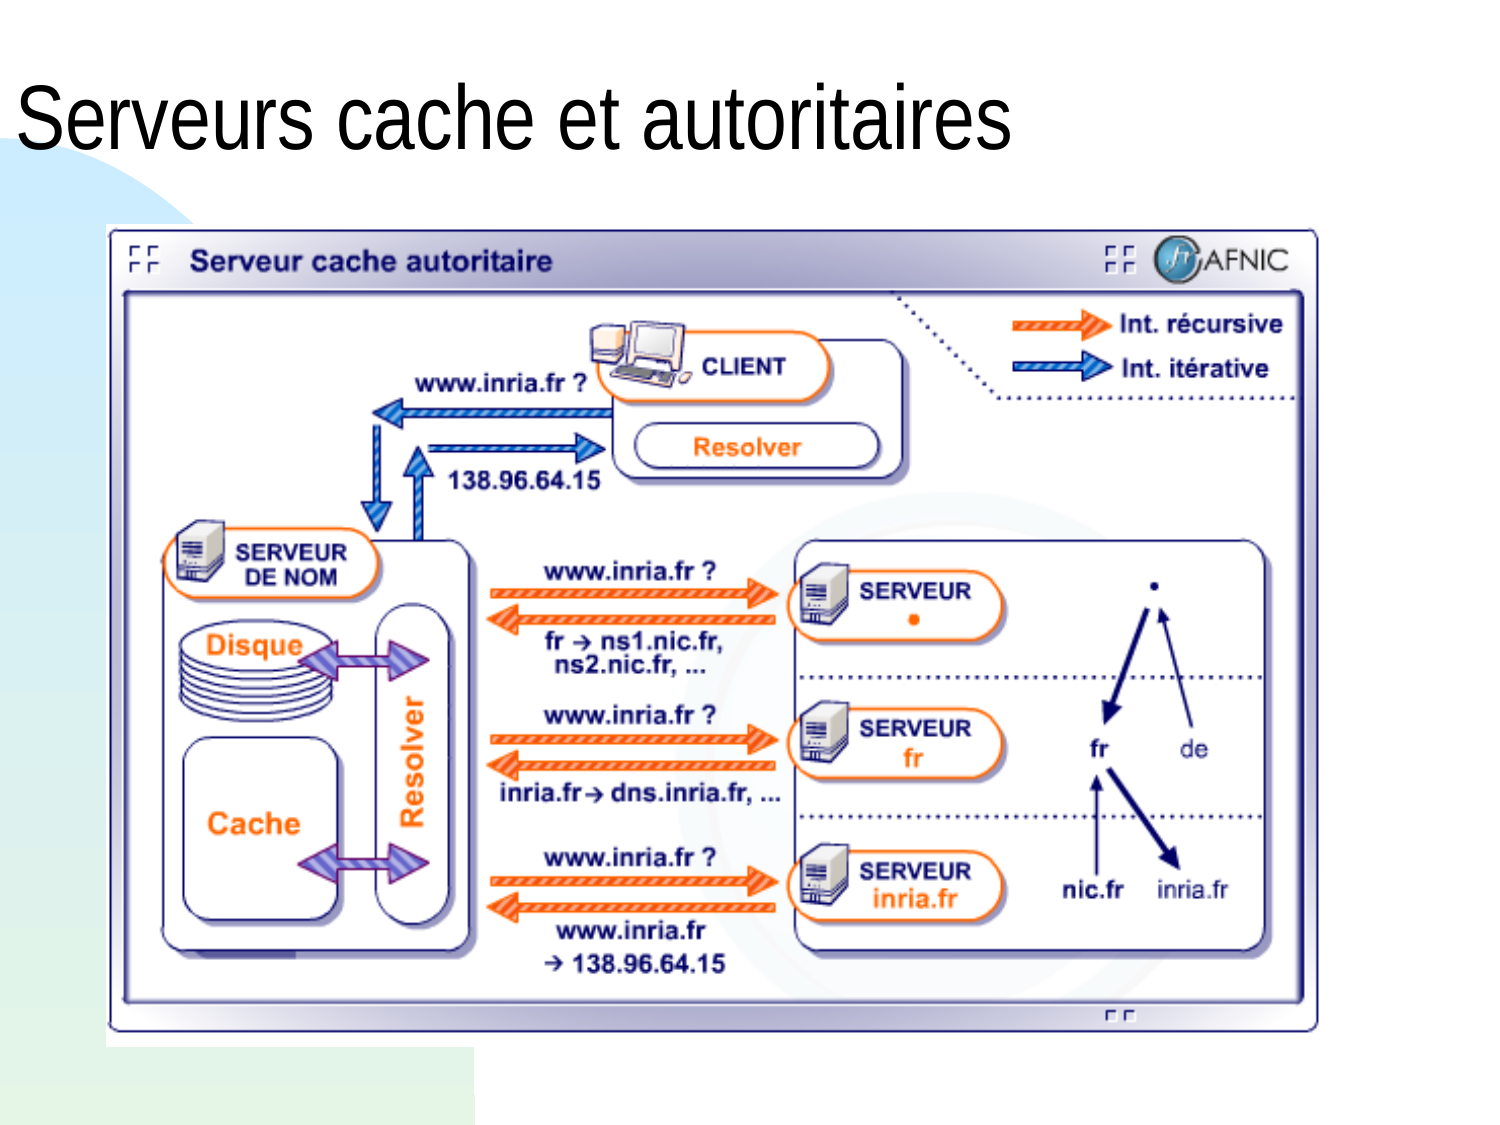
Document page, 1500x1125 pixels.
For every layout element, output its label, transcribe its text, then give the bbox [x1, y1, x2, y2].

title Serveurs cache et autoritaires [0, 47, 1463, 199]
chart [106, 224, 1329, 1047]
